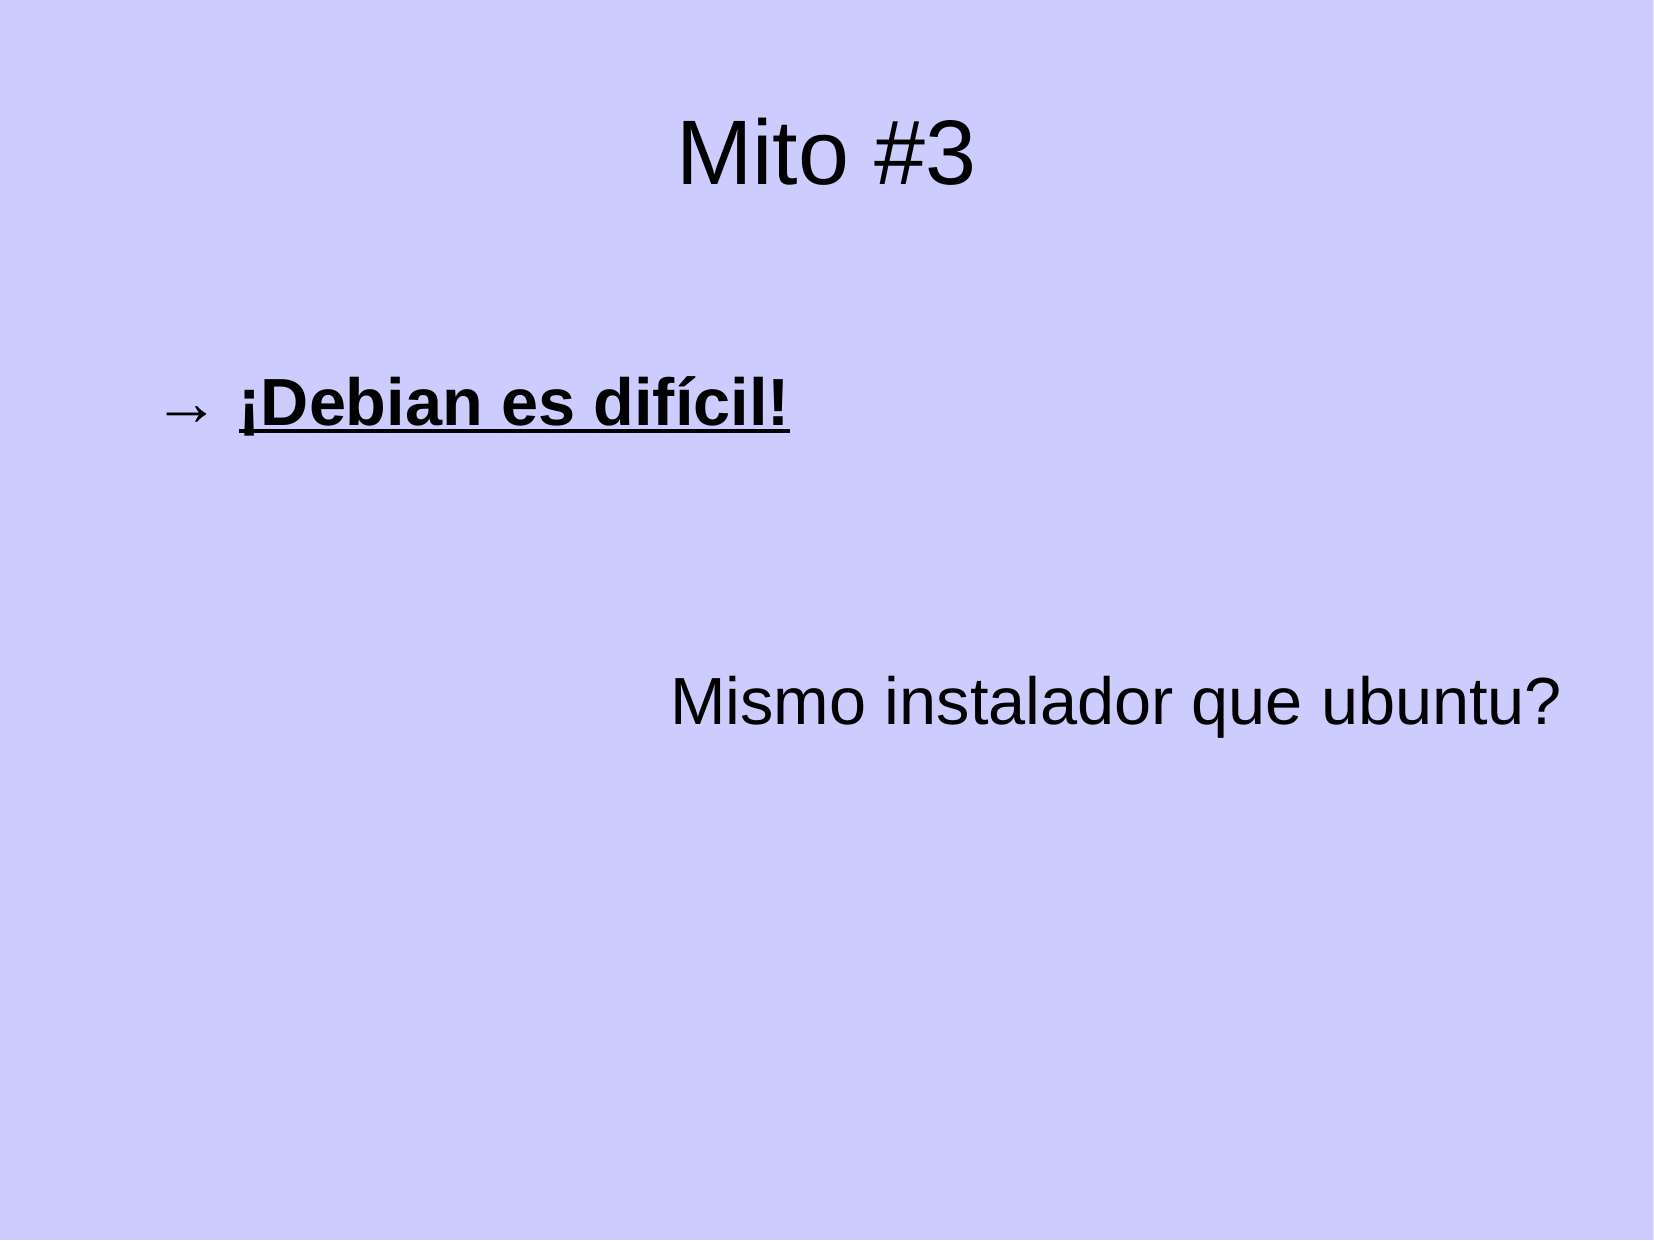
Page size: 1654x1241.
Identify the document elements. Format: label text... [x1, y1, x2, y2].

title Mito #3 [82, 49, 1571, 257]
list → ¡Debian es difícil! Mismo instalador que ubuntu? [82, 290, 1571, 1010]
